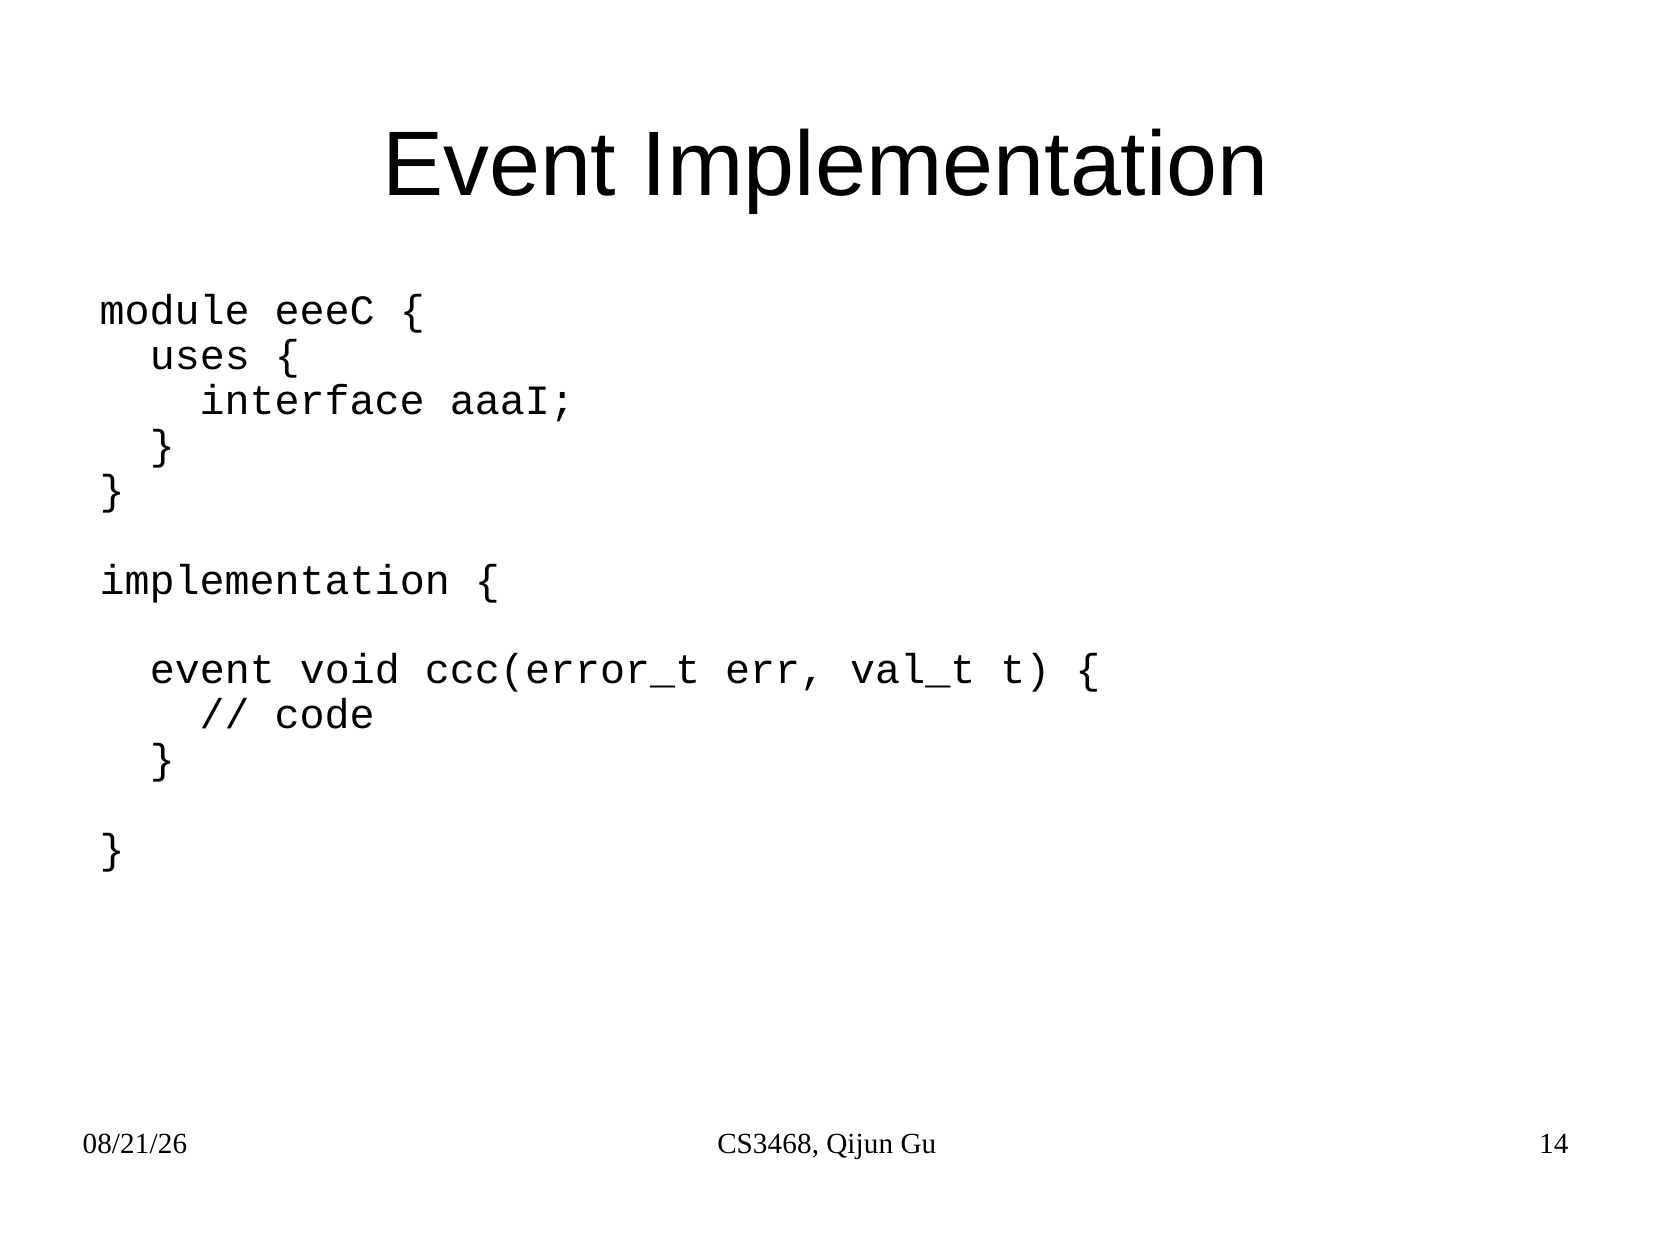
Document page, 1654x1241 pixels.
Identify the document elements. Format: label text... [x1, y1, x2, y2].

title Event Implementation [82, 71, 1570, 263]
list module eeeC { uses { interface aaaI; } } implementation { event void ccc(error_t err, val_t t) { // code } } [82, 290, 1570, 1094]
